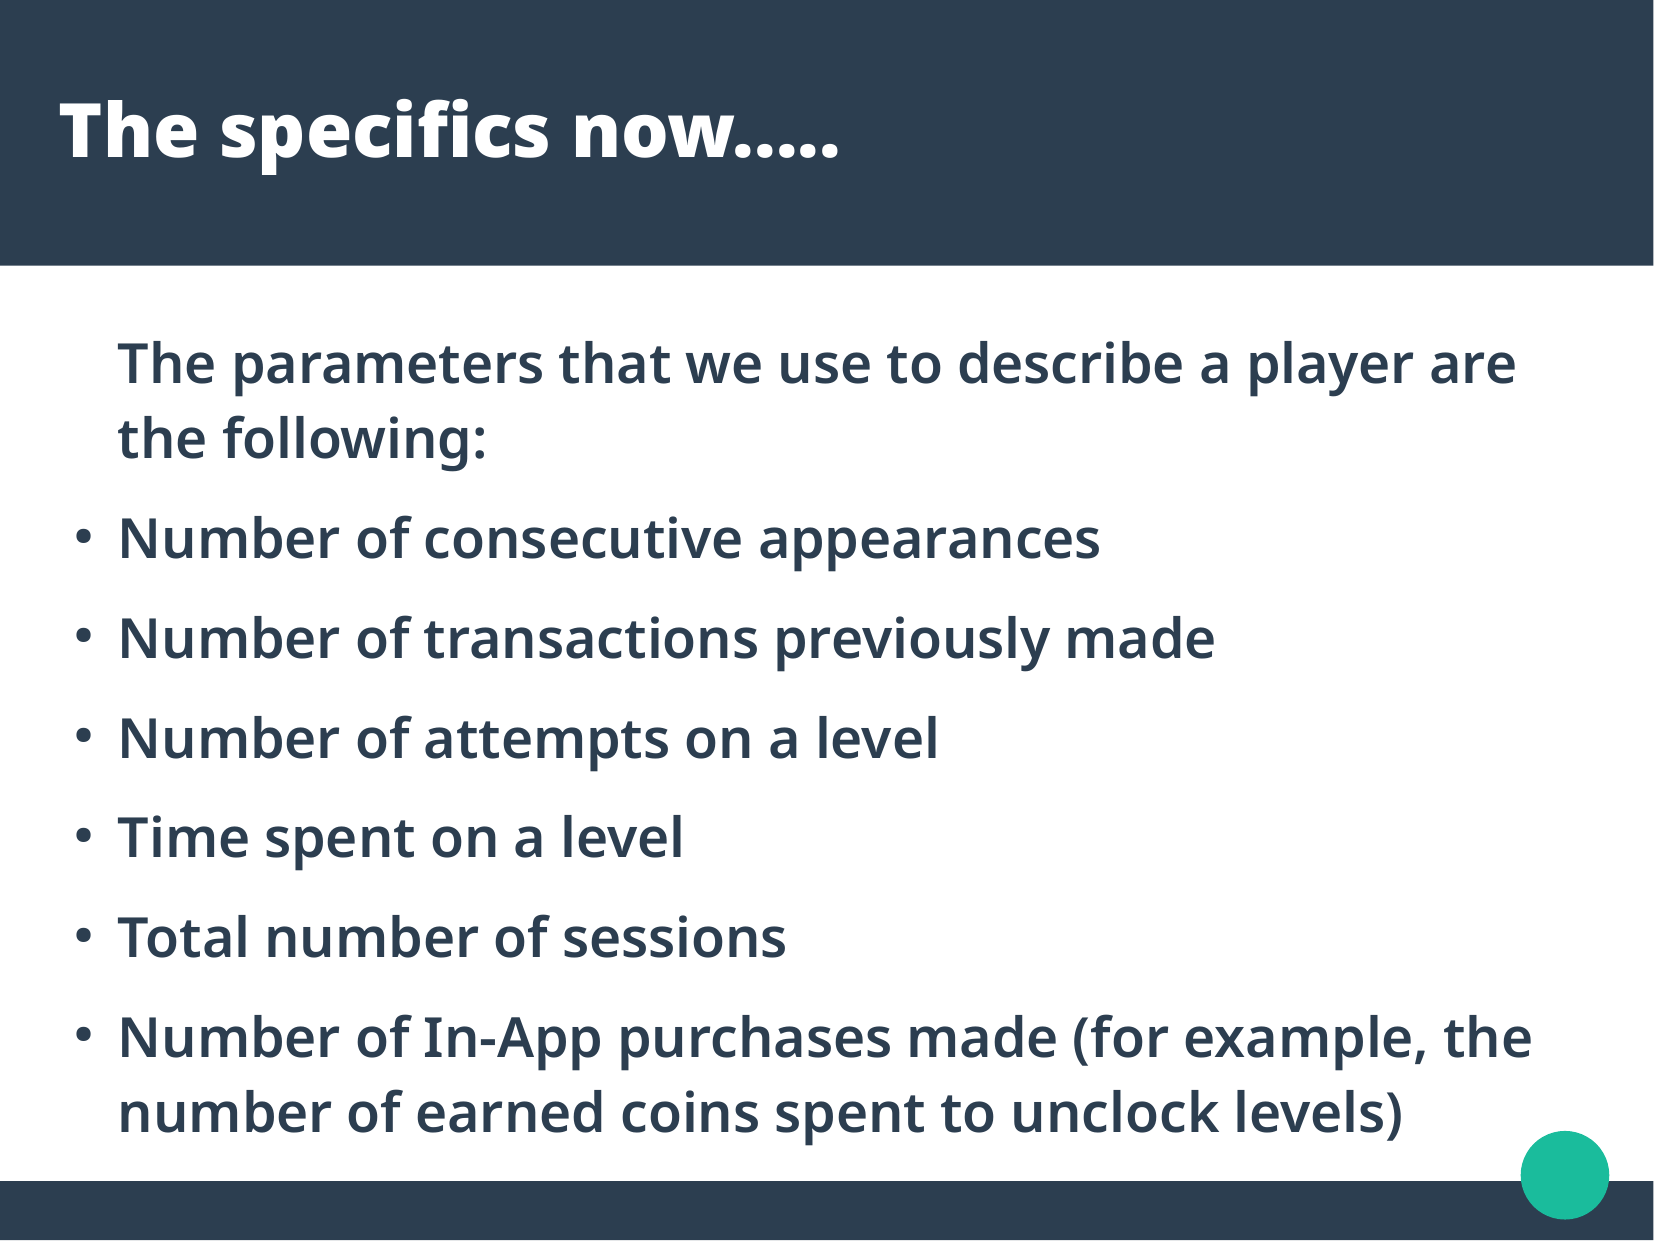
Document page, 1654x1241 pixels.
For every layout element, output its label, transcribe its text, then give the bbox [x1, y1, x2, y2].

title The specifics now..... [59, 49, 1595, 207]
list The parameters that we use to describe a player are the following: Number of consecutive appearances Number of transactions previously made Number of attempts on a level Time spent on a level Total number of sessions Number of In-App purchases made (for example, the number of earned coins spent to unclock levels) [59, 324, 1595, 1152]
